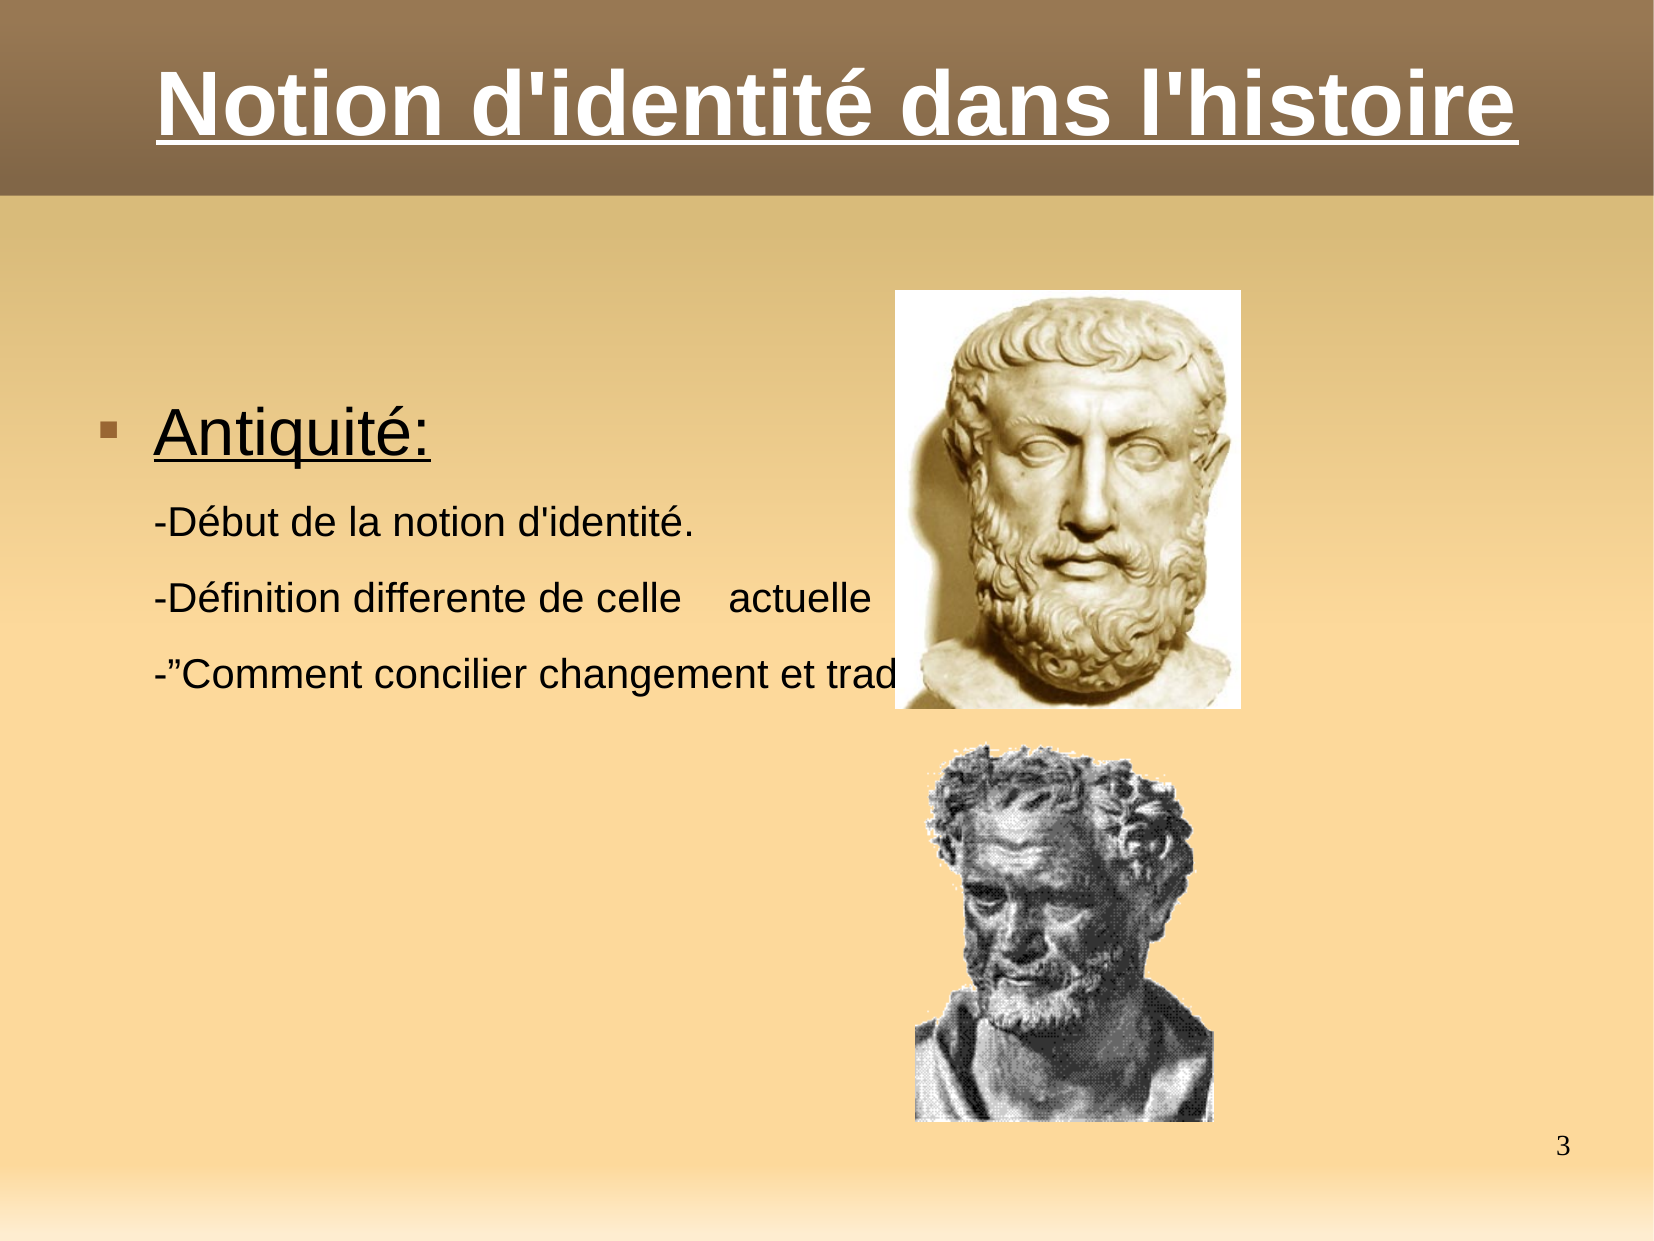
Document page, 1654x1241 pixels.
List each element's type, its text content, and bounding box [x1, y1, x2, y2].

list Antiquité: -Début de la notion d'identité. -Définition differente de celle actuelle -”Comment concilier changement et tradition?” [82, 290, 809, 1109]
title Notion d'identité dans l'histoire [76, 0, 1565, 208]
picture [0, 0, 1654, 1241]
